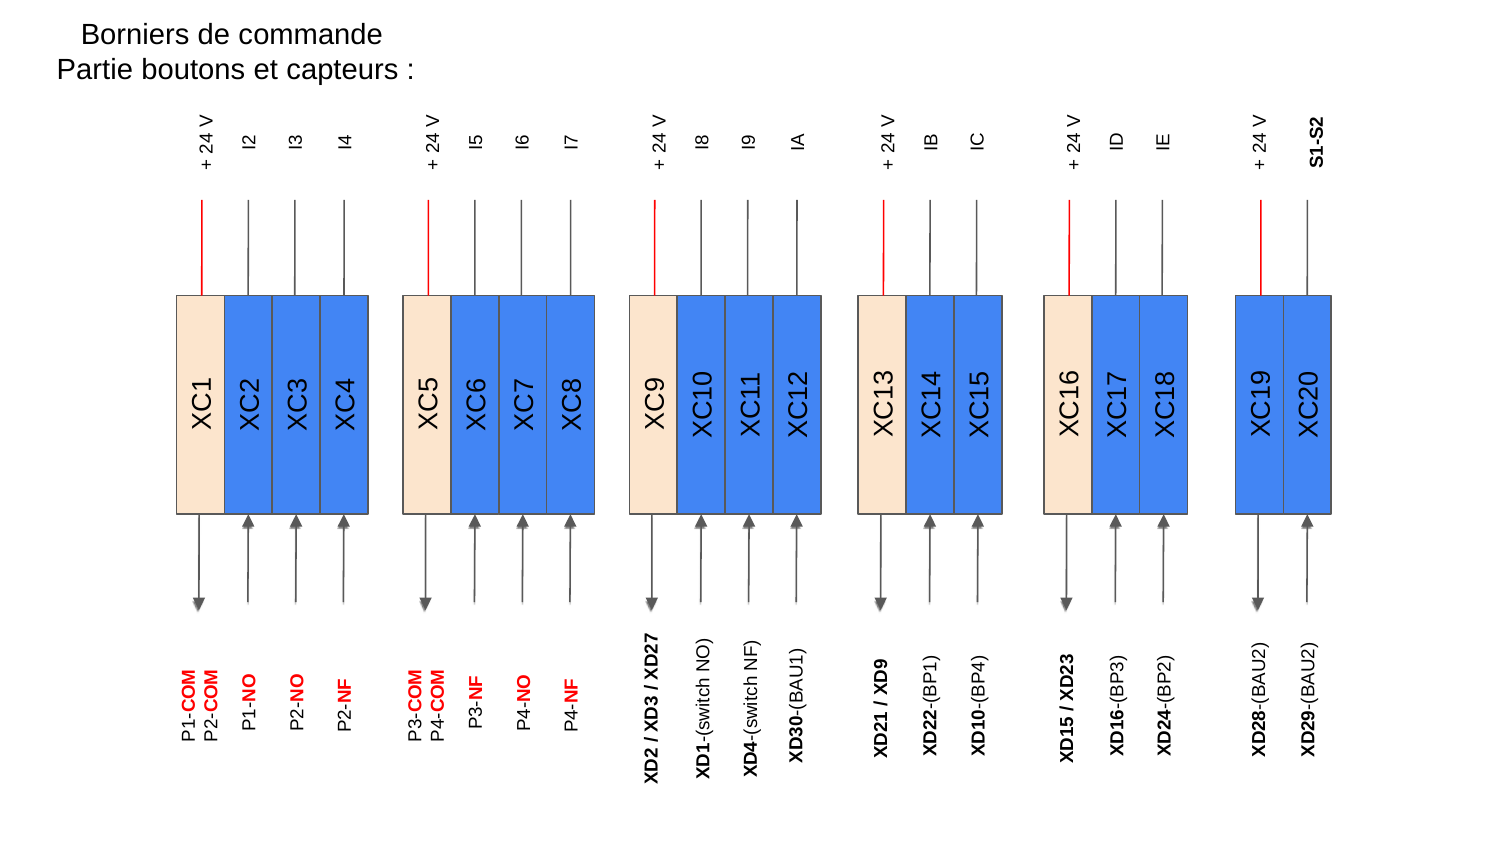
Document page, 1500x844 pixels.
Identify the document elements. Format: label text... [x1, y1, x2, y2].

text_box XC4 [312, 354, 375, 456]
text_box XC20 [1275, 354, 1339, 456]
text_box [1043, 455, 1188, 515]
text_box XD1-(switch NO) [675, 620, 723, 798]
text_box XD21 / XD9 [853, 619, 907, 798]
text_box XC18 [1131, 354, 1195, 456]
text_box + 24 V [405, 100, 459, 187]
text_box + 24 V [1232, 98, 1285, 187]
text_box Borniers de commande Partie boutons et capteurs : [0, 0, 473, 100]
text_box XD22-(BP1) [902, 631, 950, 780]
text_box [1235, 455, 1332, 515]
text_box [858, 295, 1002, 354]
text_box [858, 455, 1002, 515]
text_box XD30-(BAU1) [768, 631, 822, 780]
text_box XC3 [264, 354, 312, 456]
text_box XC5 [395, 353, 458, 455]
text_box XC13 [850, 353, 913, 455]
text_box IC [949, 112, 1003, 172]
text_box [403, 455, 595, 515]
text_box XD29-(BAU2) [1280, 625, 1334, 774]
text_box XD28-(BAU2) [1231, 625, 1280, 774]
text_box P3-COM P4-COM [387, 653, 463, 758]
text_box [176, 295, 368, 354]
text_box P4-NO [496, 643, 549, 762]
text_box I5 [448, 112, 494, 172]
text_box IB [903, 112, 950, 172]
text_box XC8 [538, 354, 602, 456]
text_box + 24 V [1046, 98, 1100, 187]
text_box XC19 [1227, 353, 1291, 455]
text_box XD16-(BP3) [1089, 631, 1136, 780]
text_box XC7 [491, 354, 538, 456]
text_box XC6 [443, 354, 491, 456]
text_box + 24 V [860, 98, 914, 187]
text_box P1-NO [237, 653, 269, 752]
text_box XC14 [898, 354, 946, 456]
text_box XC11 [717, 354, 764, 456]
text_box XC10 [669, 354, 717, 456]
text_box I2 [221, 112, 268, 172]
text_box P4-NF [543, 646, 597, 765]
text_box XD4-(switch NF) [723, 619, 777, 798]
text_box I4 [317, 112, 371, 172]
text_box [176, 455, 368, 515]
text_box XD15 / XD23 [1039, 619, 1093, 798]
text_box P2-NF [317, 646, 370, 765]
text_box I9 [721, 112, 770, 172]
text_box XC1 [168, 353, 232, 455]
text_box [629, 295, 821, 354]
text_box XC17 [1084, 354, 1131, 456]
text_box I7 [544, 112, 597, 172]
text_box XC2 [216, 354, 264, 456]
text_box IA [770, 112, 823, 172]
text_box IE [1135, 112, 1189, 172]
text_box [629, 455, 821, 515]
text_box [1235, 295, 1332, 354]
text_box XC16 [1036, 353, 1099, 455]
text_box + 24 V [178, 100, 232, 187]
text_box P2-NO [269, 643, 323, 762]
text_box P1-COM P2-COM [160, 653, 237, 758]
text_box XD10-(BP4) [950, 631, 1004, 780]
text_box [1043, 295, 1188, 354]
text_box I3 [268, 112, 317, 172]
text_box ID [1089, 112, 1135, 172]
text_box [403, 295, 595, 354]
text_box XD24-(BP2) [1136, 631, 1190, 780]
text_box S1-S2 [1289, 71, 1342, 214]
text_box P3-NF [463, 653, 496, 752]
text_box XD2 / XD3 / XD27 [623, 614, 677, 804]
text_box I6 [494, 112, 544, 172]
text_box XC9 [621, 353, 685, 455]
text_box I8 [674, 112, 721, 172]
text_box + 24 V [631, 98, 685, 187]
text_box XC12 [764, 354, 828, 456]
text_box XC15 [946, 354, 1009, 456]
